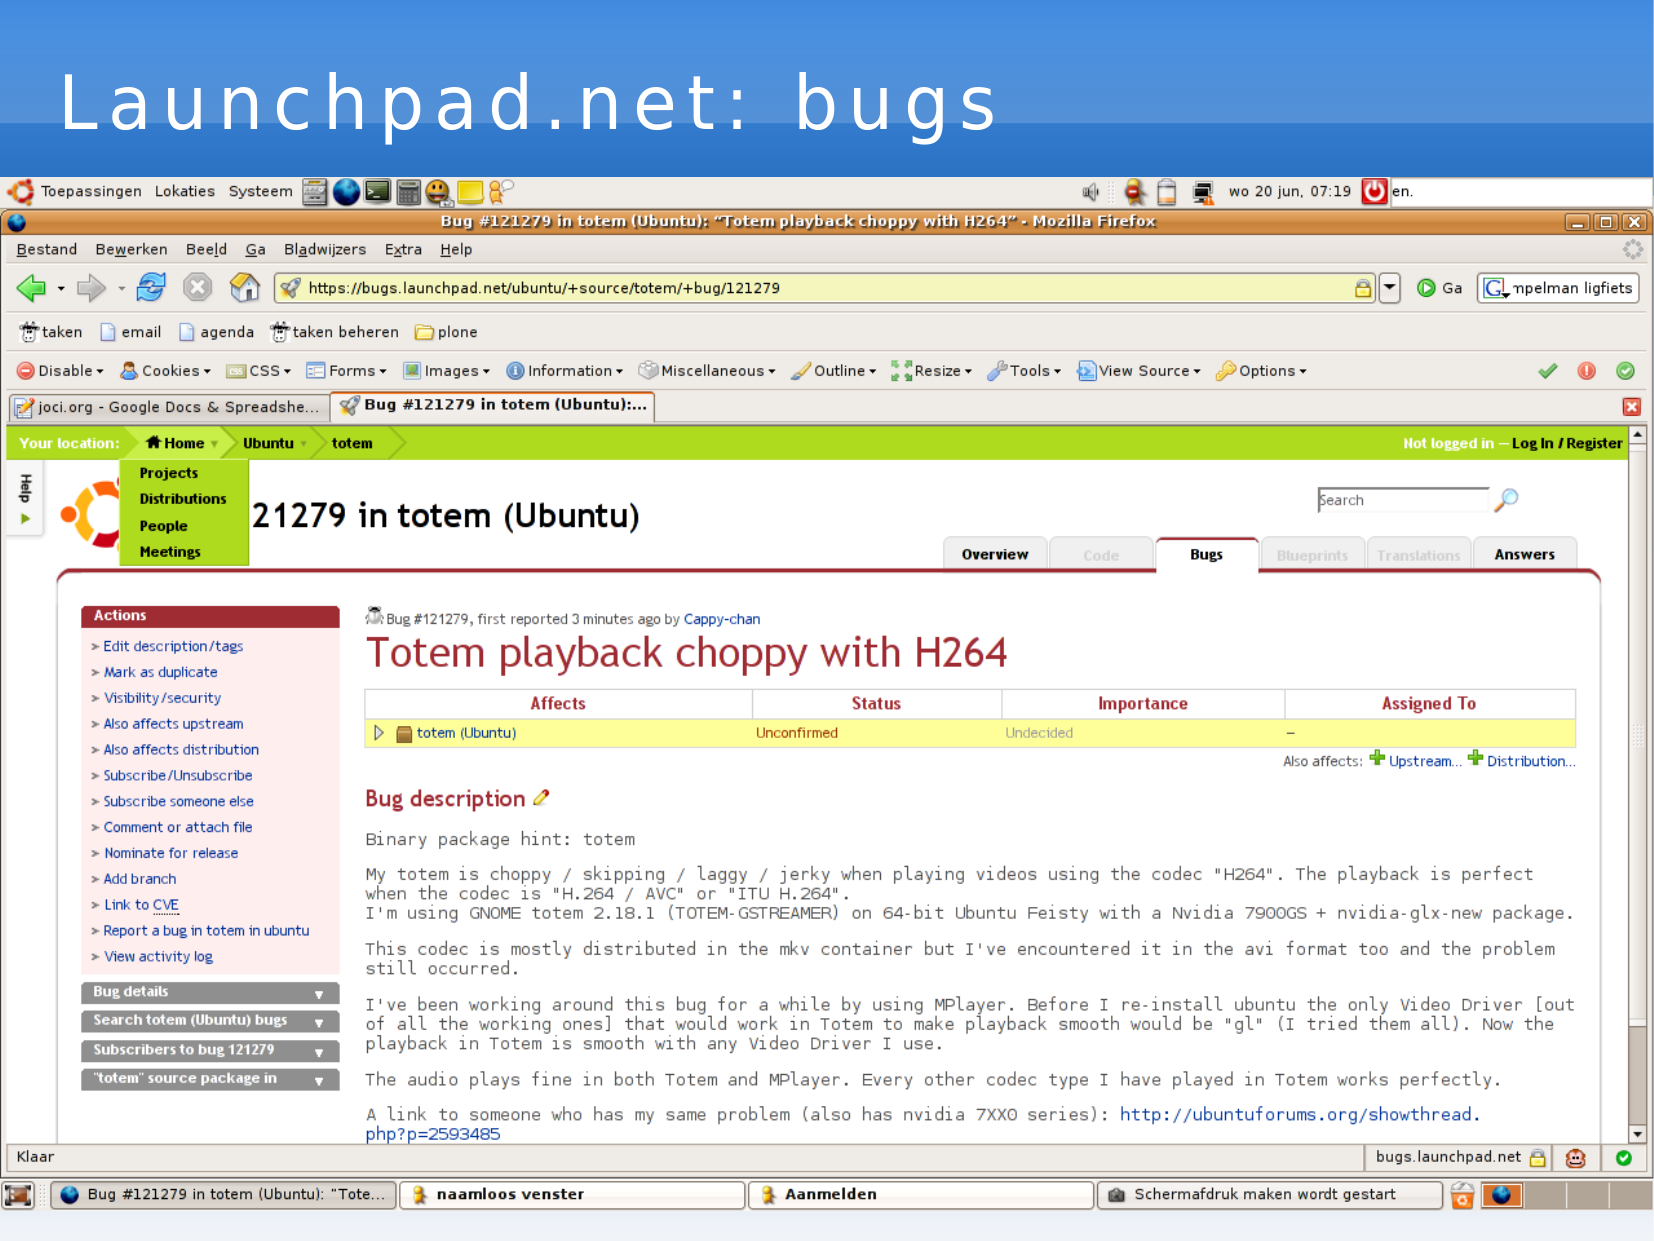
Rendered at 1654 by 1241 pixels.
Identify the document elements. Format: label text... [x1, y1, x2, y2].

title Launchpad.net: bugs [59, 29, 1270, 177]
picture [0, 0, 1654, 1241]
